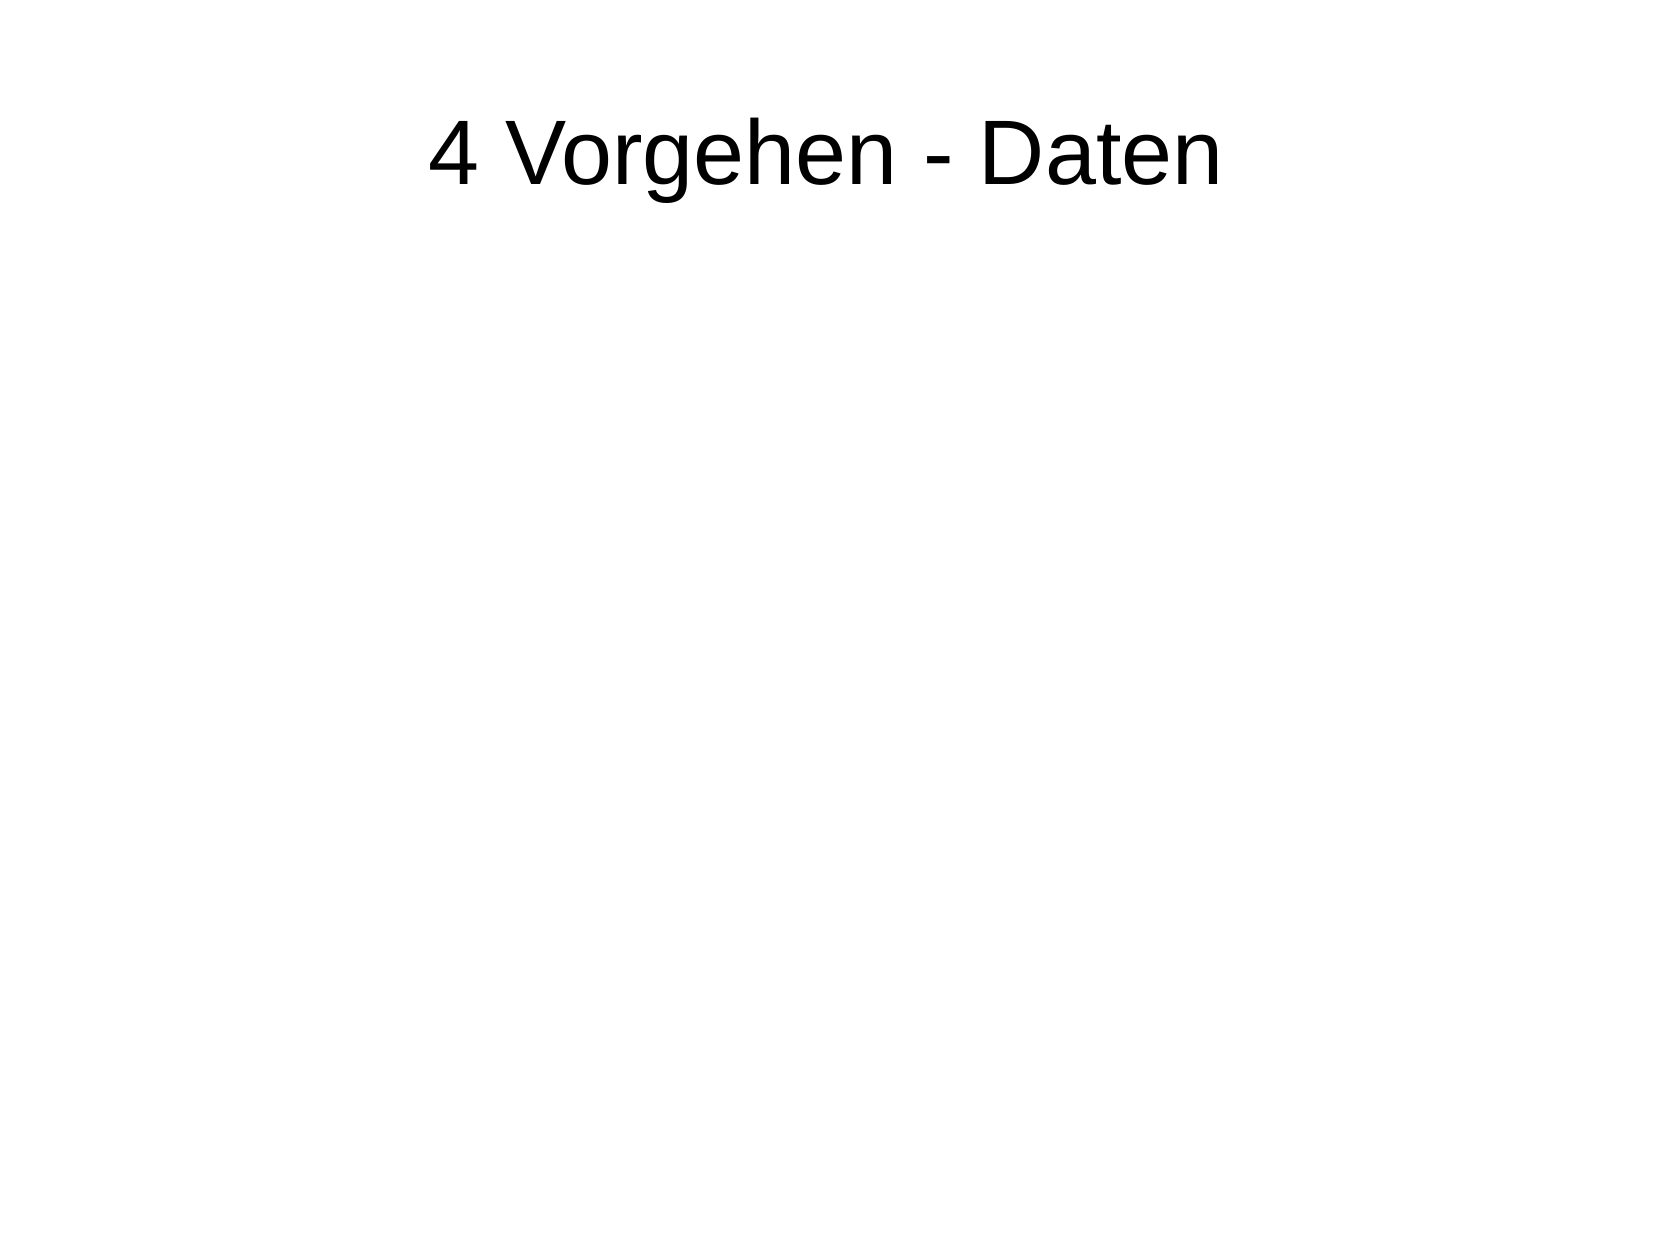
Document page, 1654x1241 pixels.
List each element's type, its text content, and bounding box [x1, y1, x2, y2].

title 4 Vorgehen - Daten [82, 49, 1571, 257]
